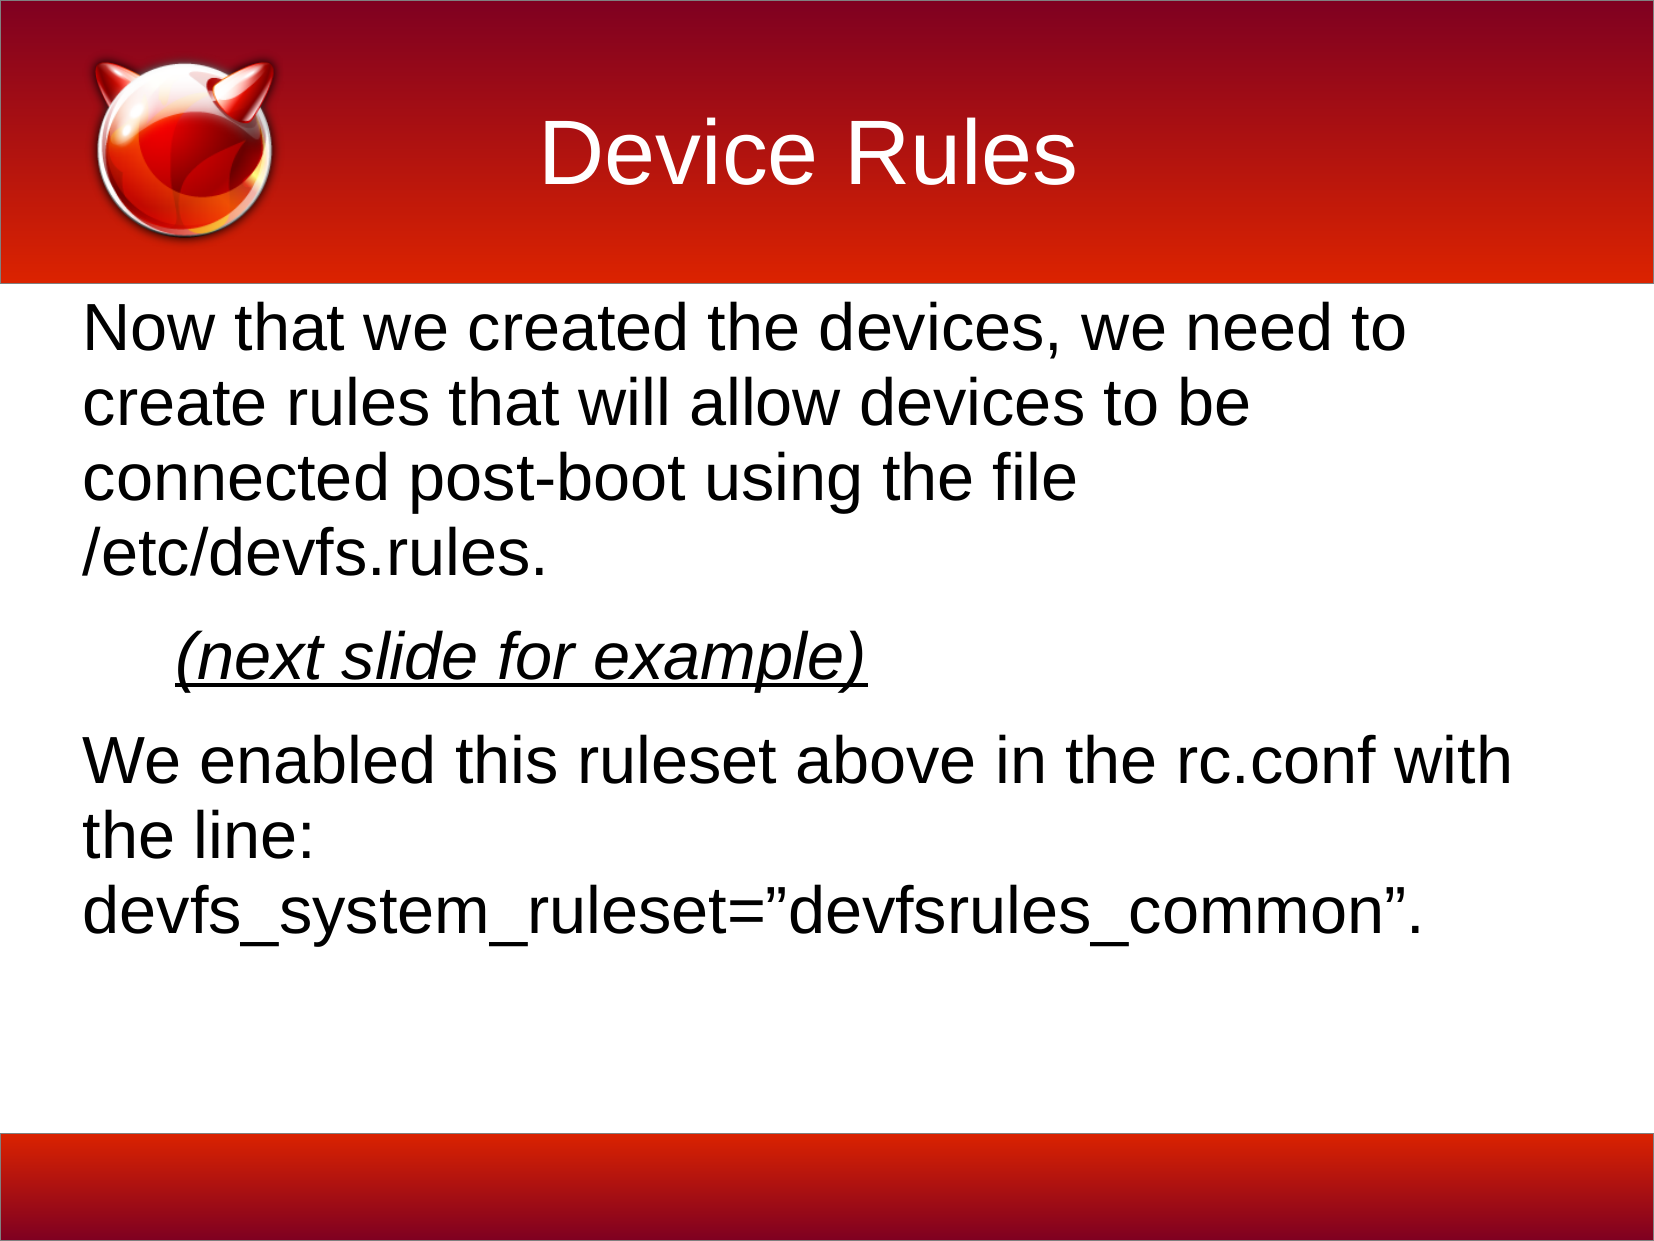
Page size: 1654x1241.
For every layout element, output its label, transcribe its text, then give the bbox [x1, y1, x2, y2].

title Device Rules [82, 49, 1536, 257]
list Now that we created the devices, we need to create rules that will allow devices to be connected post-boot using the file /etc/devfs.rules. (next slide for example) We enabled this ruleset above in the rc.conf with the line: devfs_system_ruleset=”devfsrules_common”. [82, 290, 1538, 1010]
